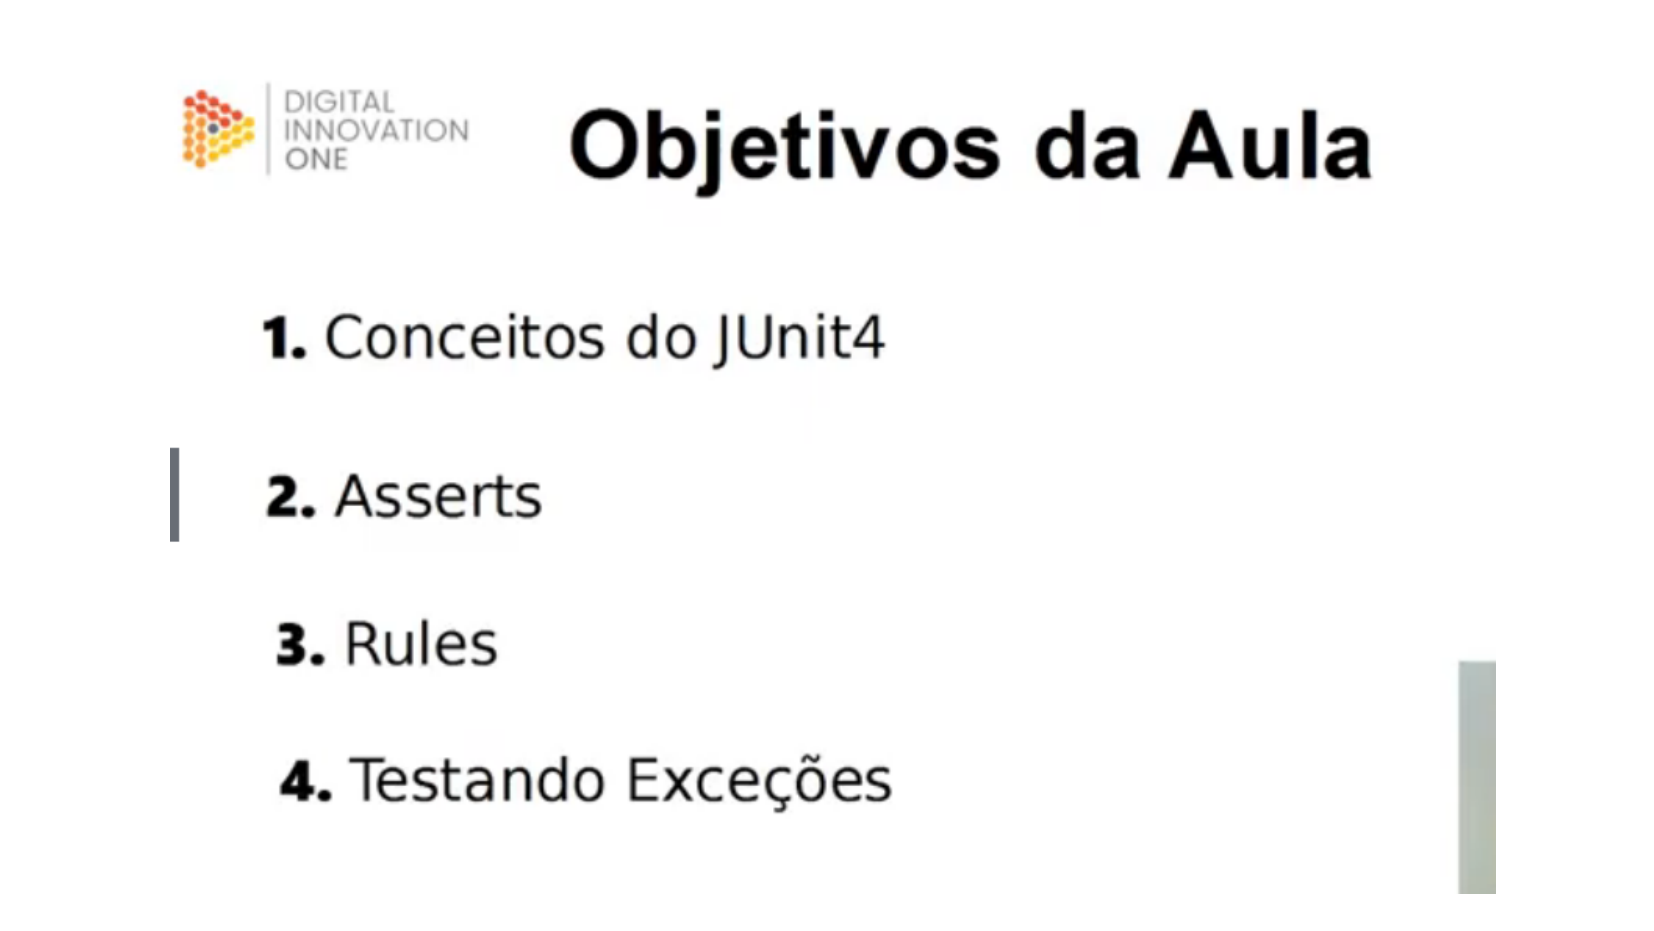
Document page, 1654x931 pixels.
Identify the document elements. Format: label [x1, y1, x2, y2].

picture [170, 43, 1496, 894]
